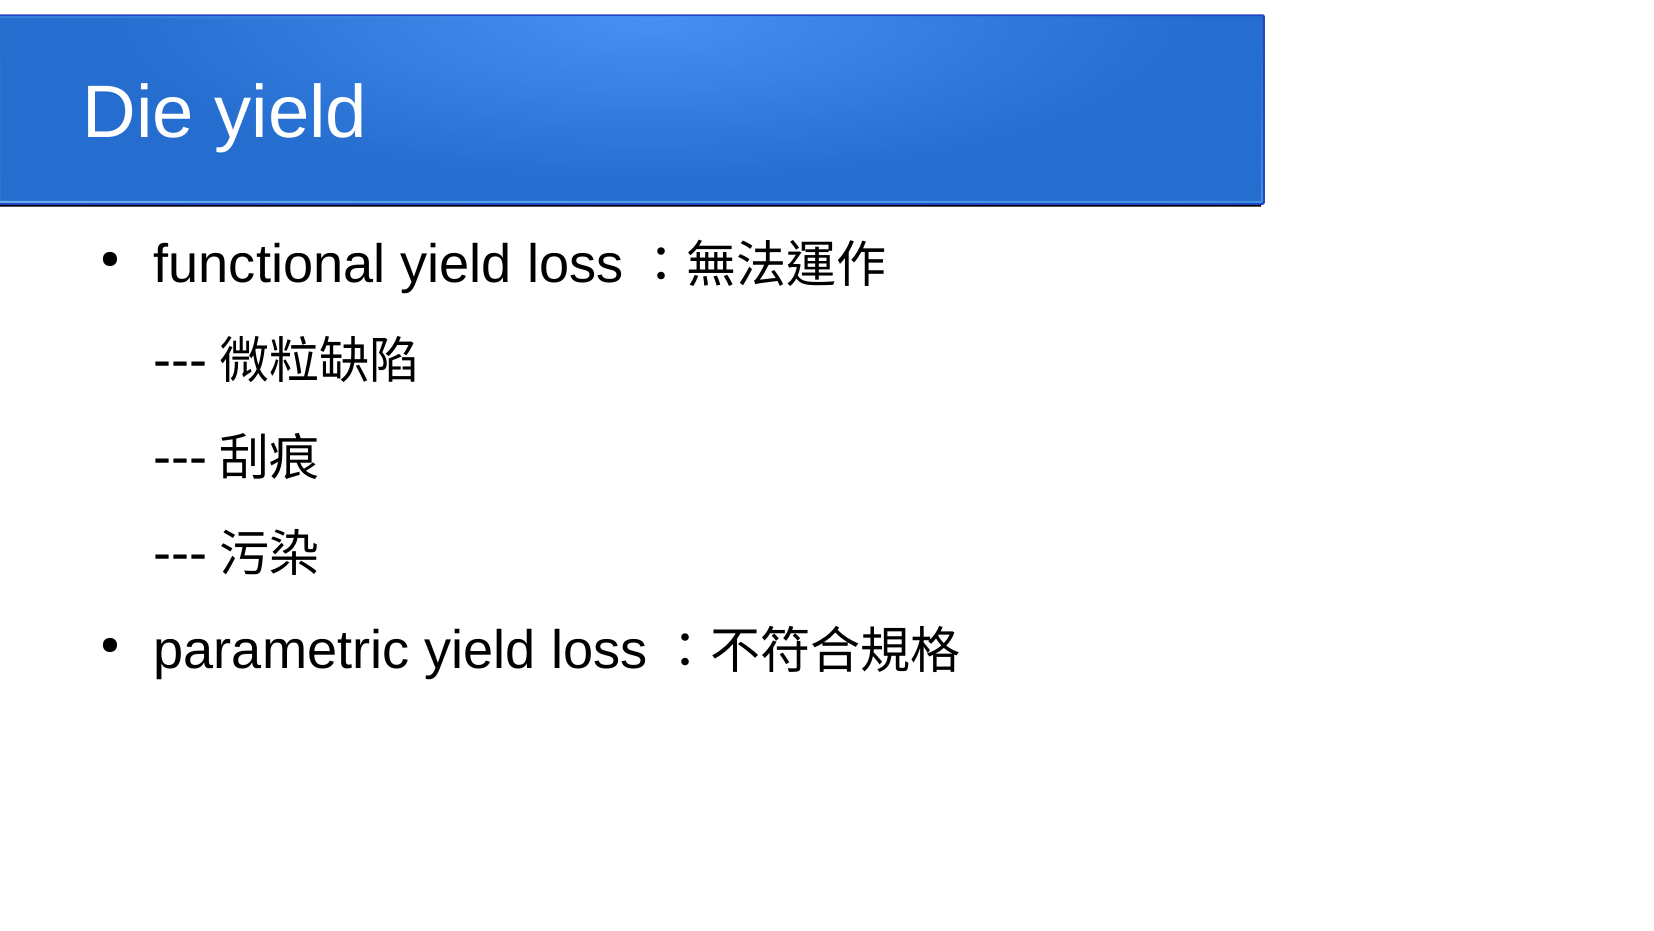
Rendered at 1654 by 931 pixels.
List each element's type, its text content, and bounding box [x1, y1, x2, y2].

title Die yield [82, 35, 1235, 189]
list functional yield loss：無法運作 ---微粒缺陷 ---刮痕 ---污染 parametric yield loss：不符合規格 [82, 224, 1571, 764]
